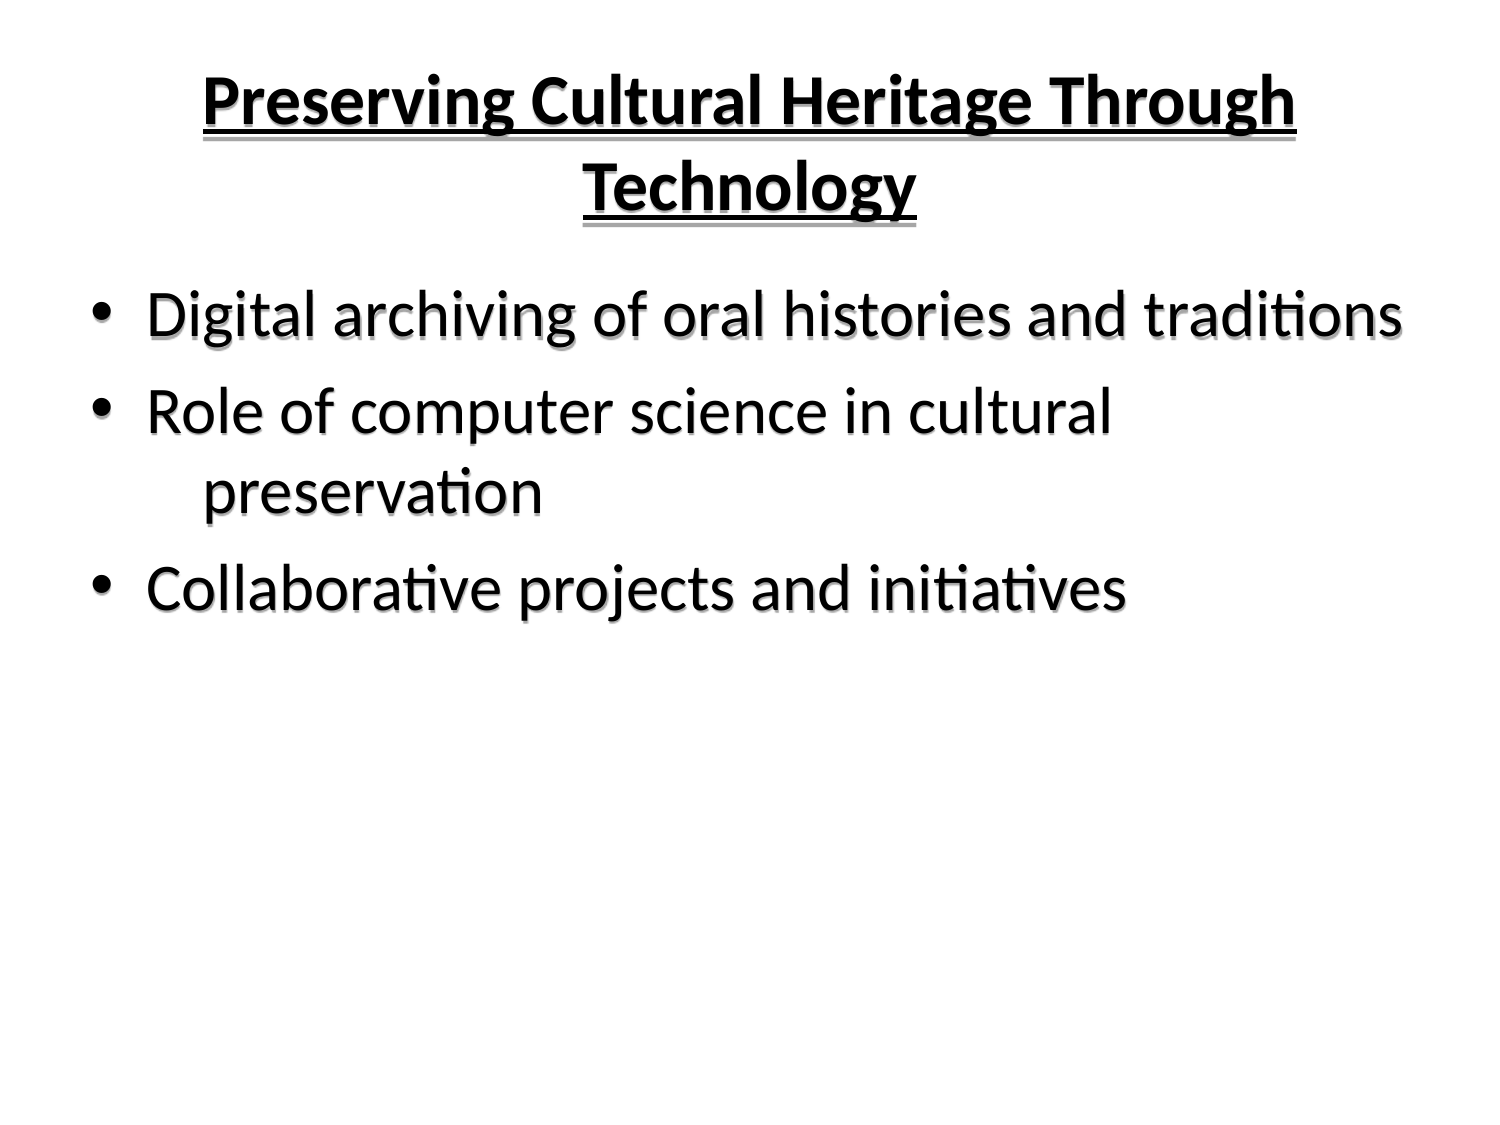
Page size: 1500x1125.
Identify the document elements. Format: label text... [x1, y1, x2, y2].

list Digital archiving of oral histories and traditions Role of computer science in cultural preservation Collaborative projects and initiatives [75, 262, 1426, 1005]
title Preserving Cultural Heritage Through Technology [75, 45, 1426, 233]
